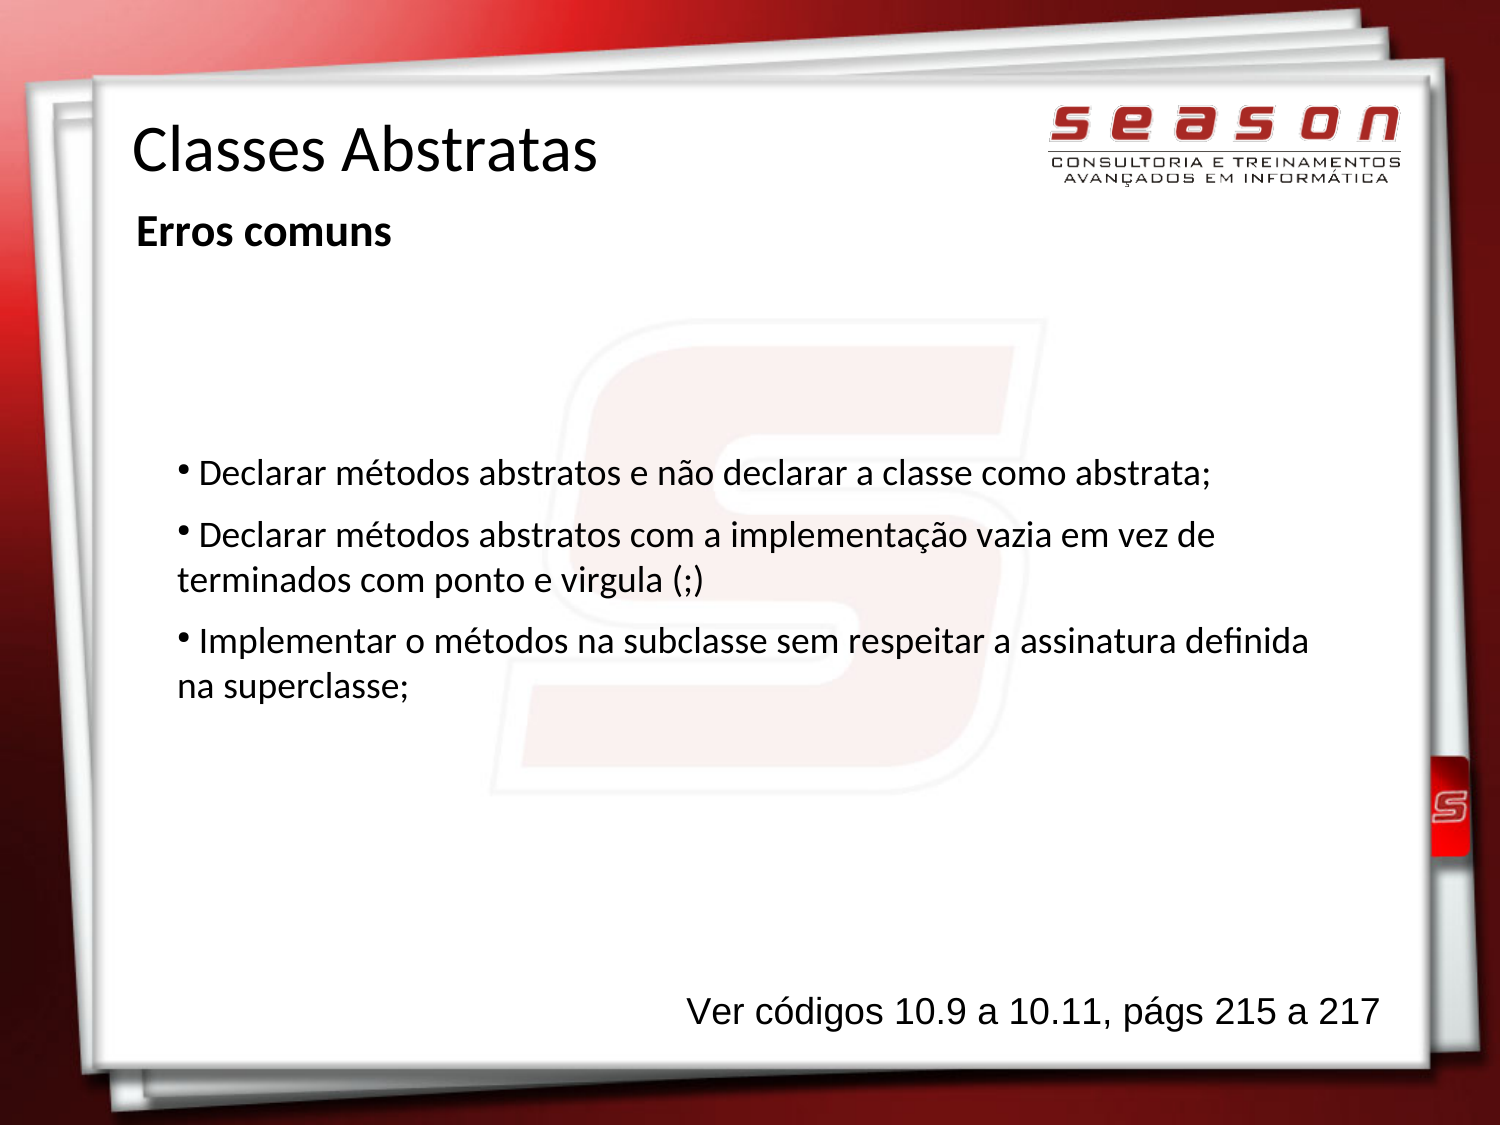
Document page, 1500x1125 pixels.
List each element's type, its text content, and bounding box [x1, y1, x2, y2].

text_box Erros comuns [119, 200, 1240, 256]
text_box Declarar métodos abstratos e não declarar a classe como abstrata; Declarar métodos abstratos com a implementação vazia em vez de terminados com ponto e virgula (;) Implementar o métodos na subclasse sem respeitar a assinatura definida na superclasse; [177, 340, 1347, 876]
text_box Ver códigos 10.9 a 10.11, págs 215 a 217 [649, 979, 1396, 1040]
title Classes Abstratas [118, 33, 1394, 257]
picture [0, 0, 1500, 1125]
